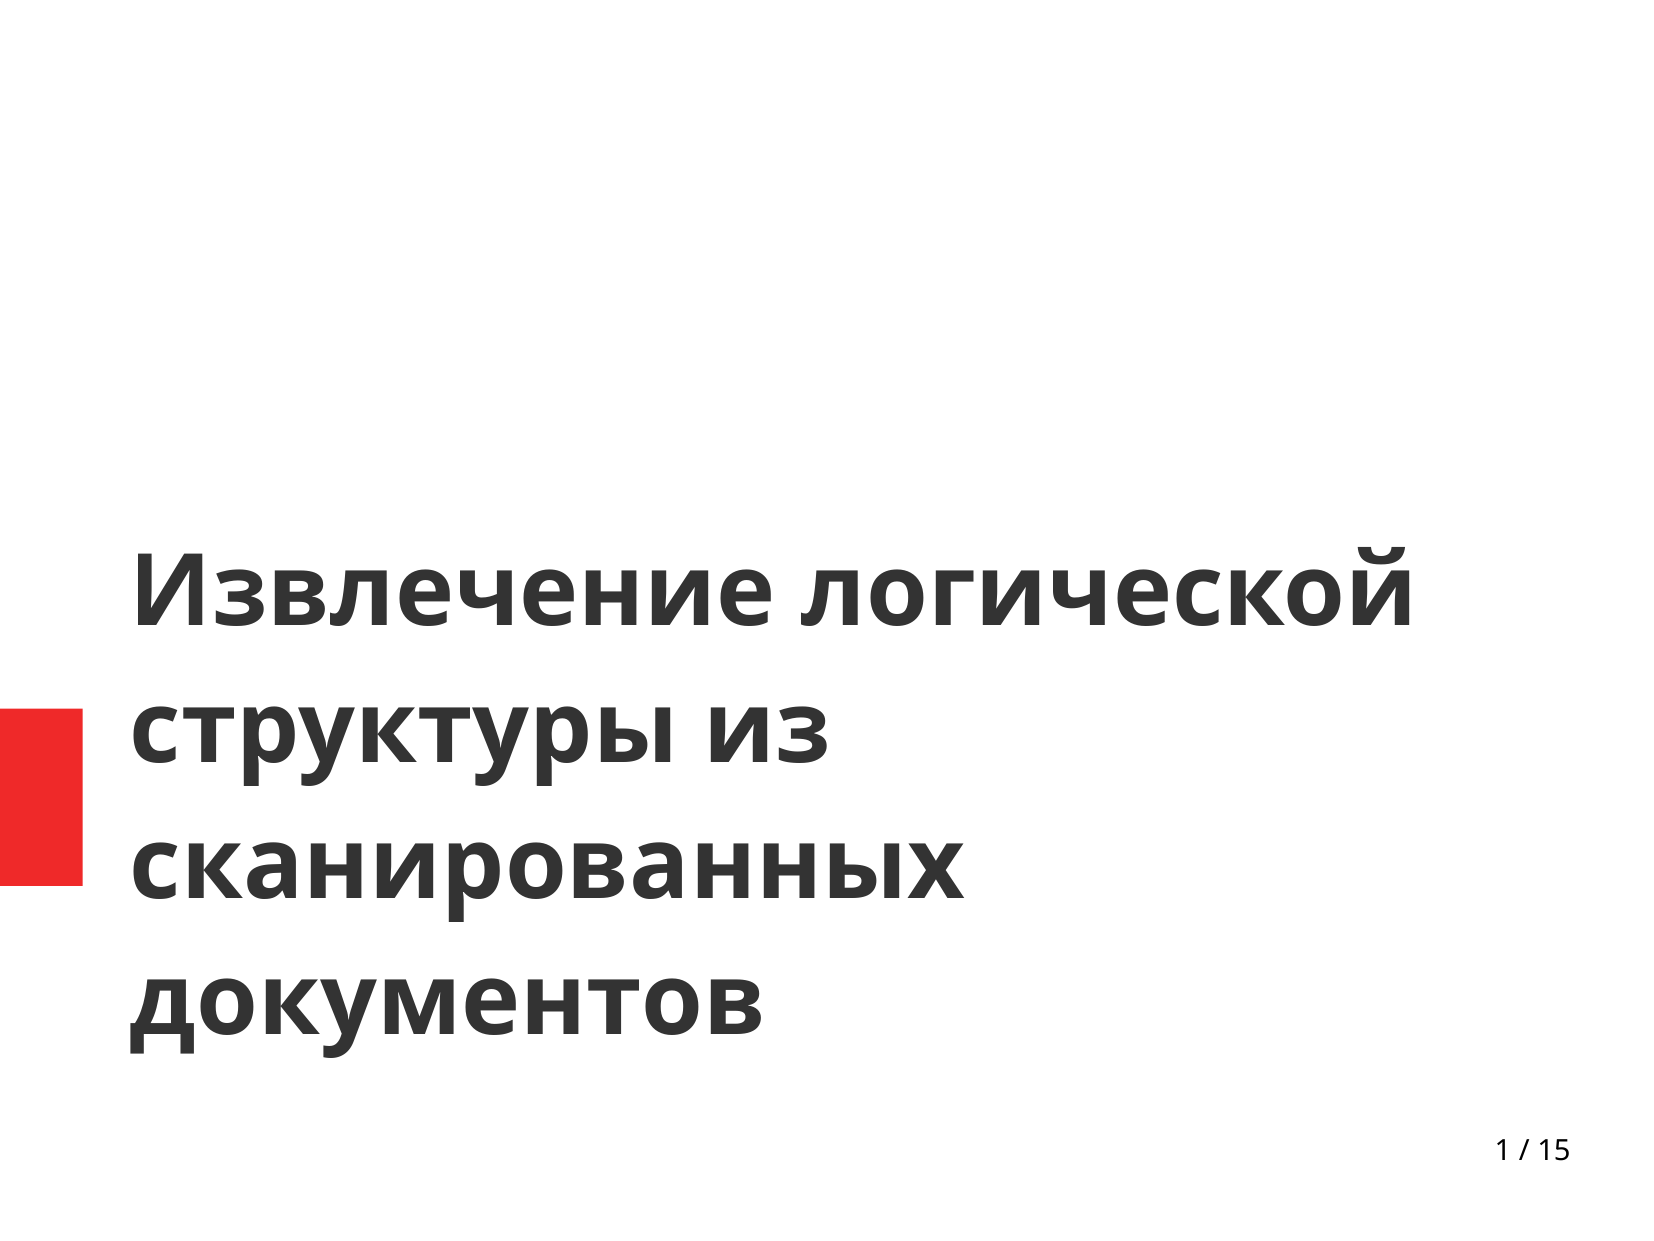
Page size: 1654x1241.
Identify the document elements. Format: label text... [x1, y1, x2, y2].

title Извлечение логической структуры из сканированных документов [129, 558, 1536, 1024]
